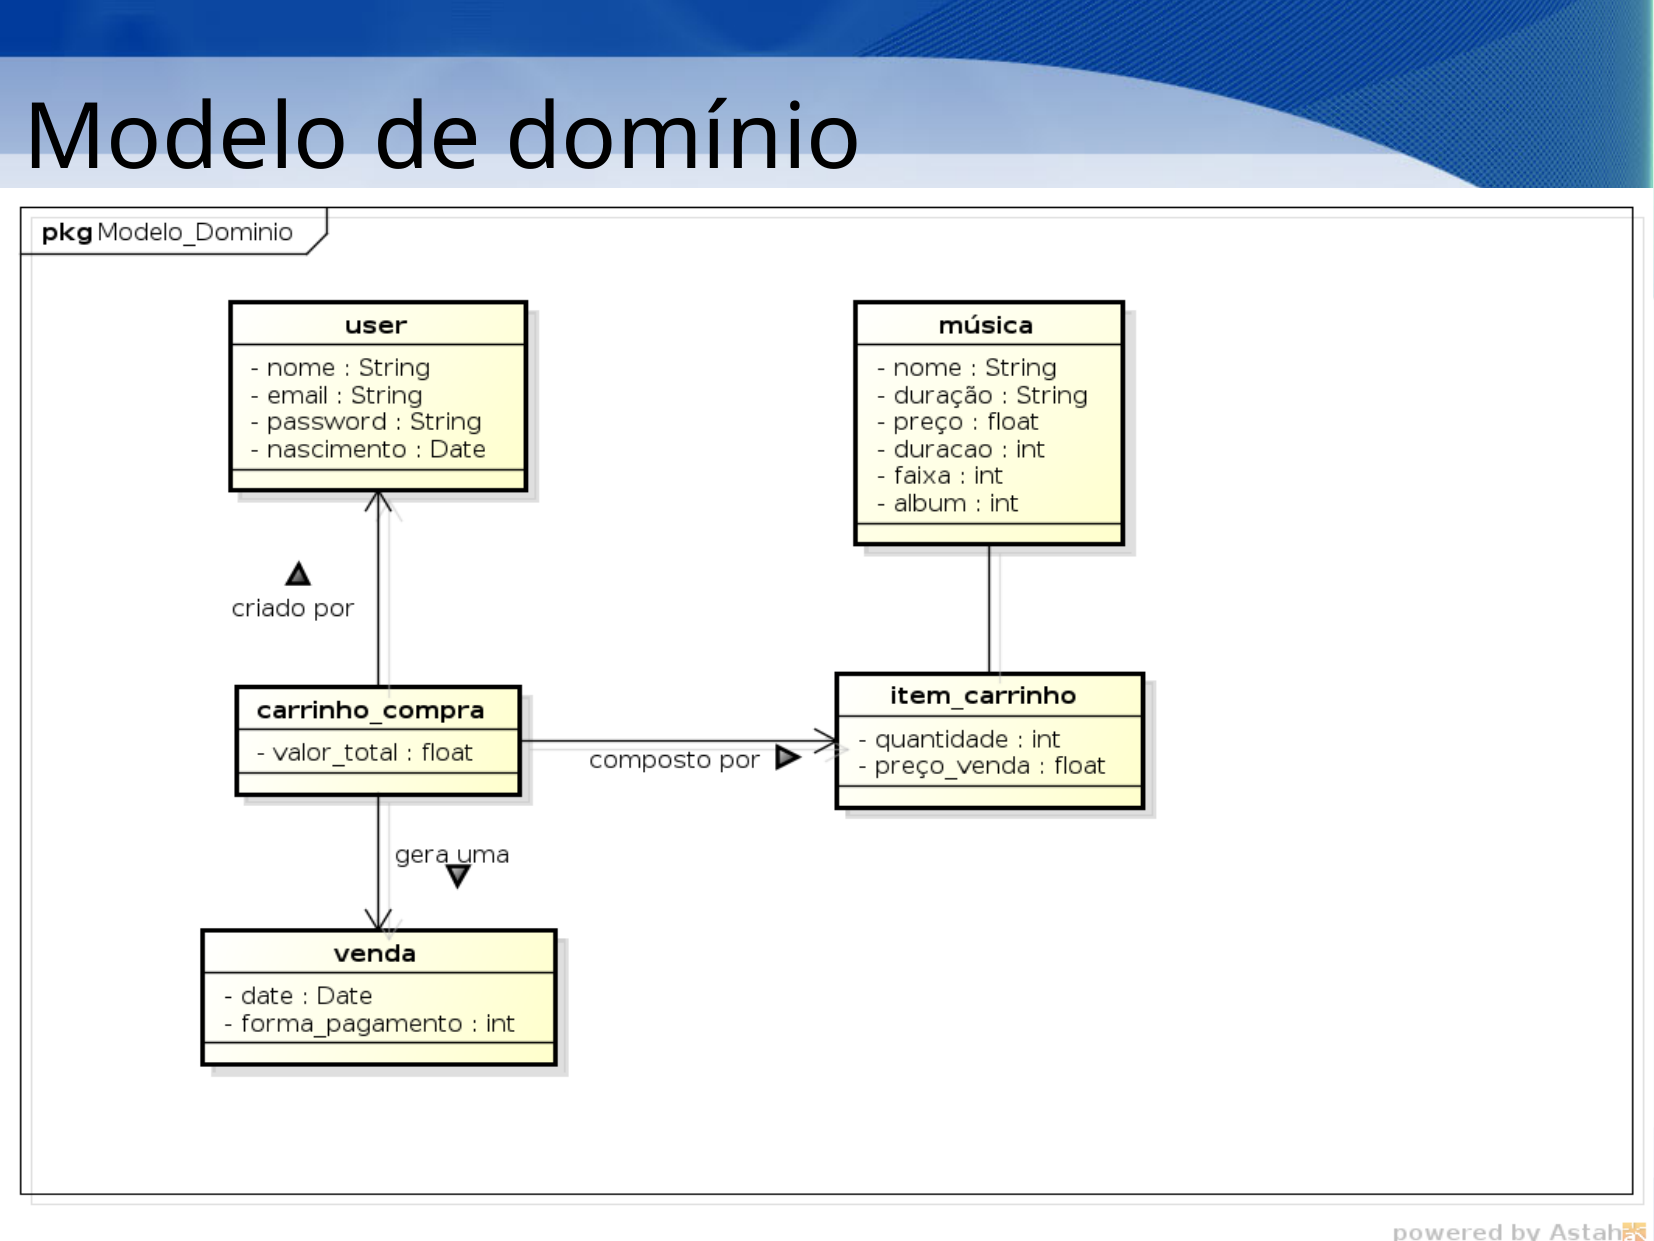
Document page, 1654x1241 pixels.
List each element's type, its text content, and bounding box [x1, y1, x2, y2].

picture [0, 0, 1654, 1241]
title Modelo de domínio [23, 29, 1205, 188]
